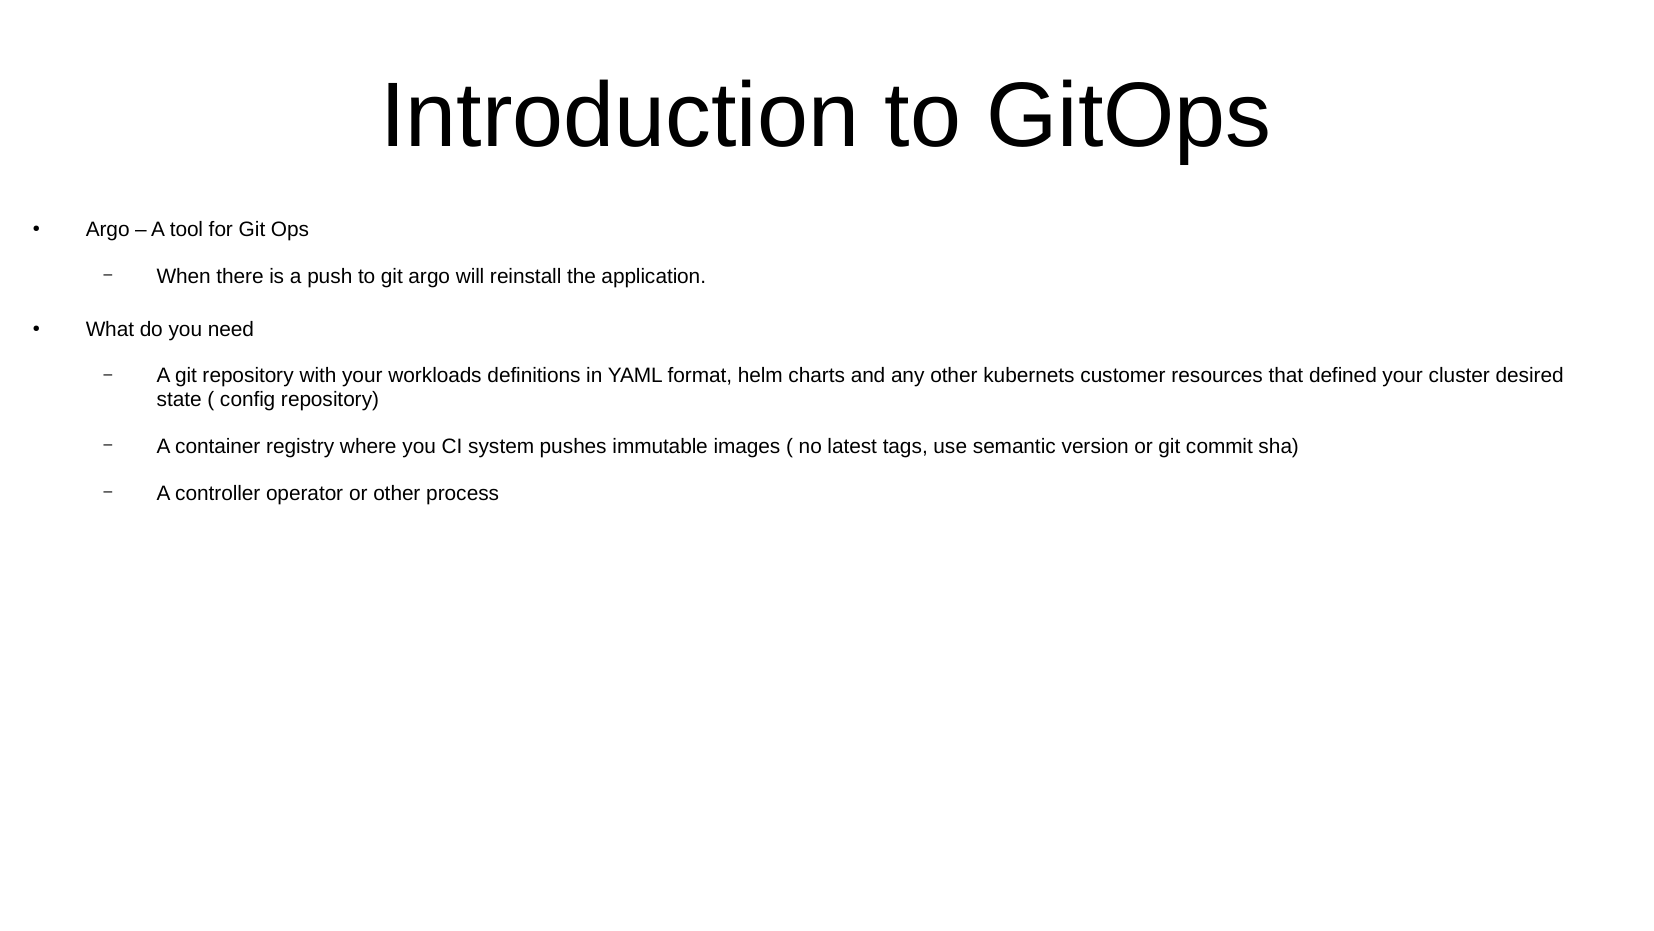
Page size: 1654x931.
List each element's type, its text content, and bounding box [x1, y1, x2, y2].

list Argo – A tool for Git Ops When there is a push to git argo will reinstall the application. What do you need A git repository with your workloads definitions in YAML format, helm charts and any other kubernets customer resources that defined your cluster desired state ( config repository) A container registry where you CI system pushes immutable images ( no latest tags, use semantic version or git commit sha) A controller operator or other process [15, 217, 1571, 901]
title Introduction to GitOps [82, 37, 1571, 193]
